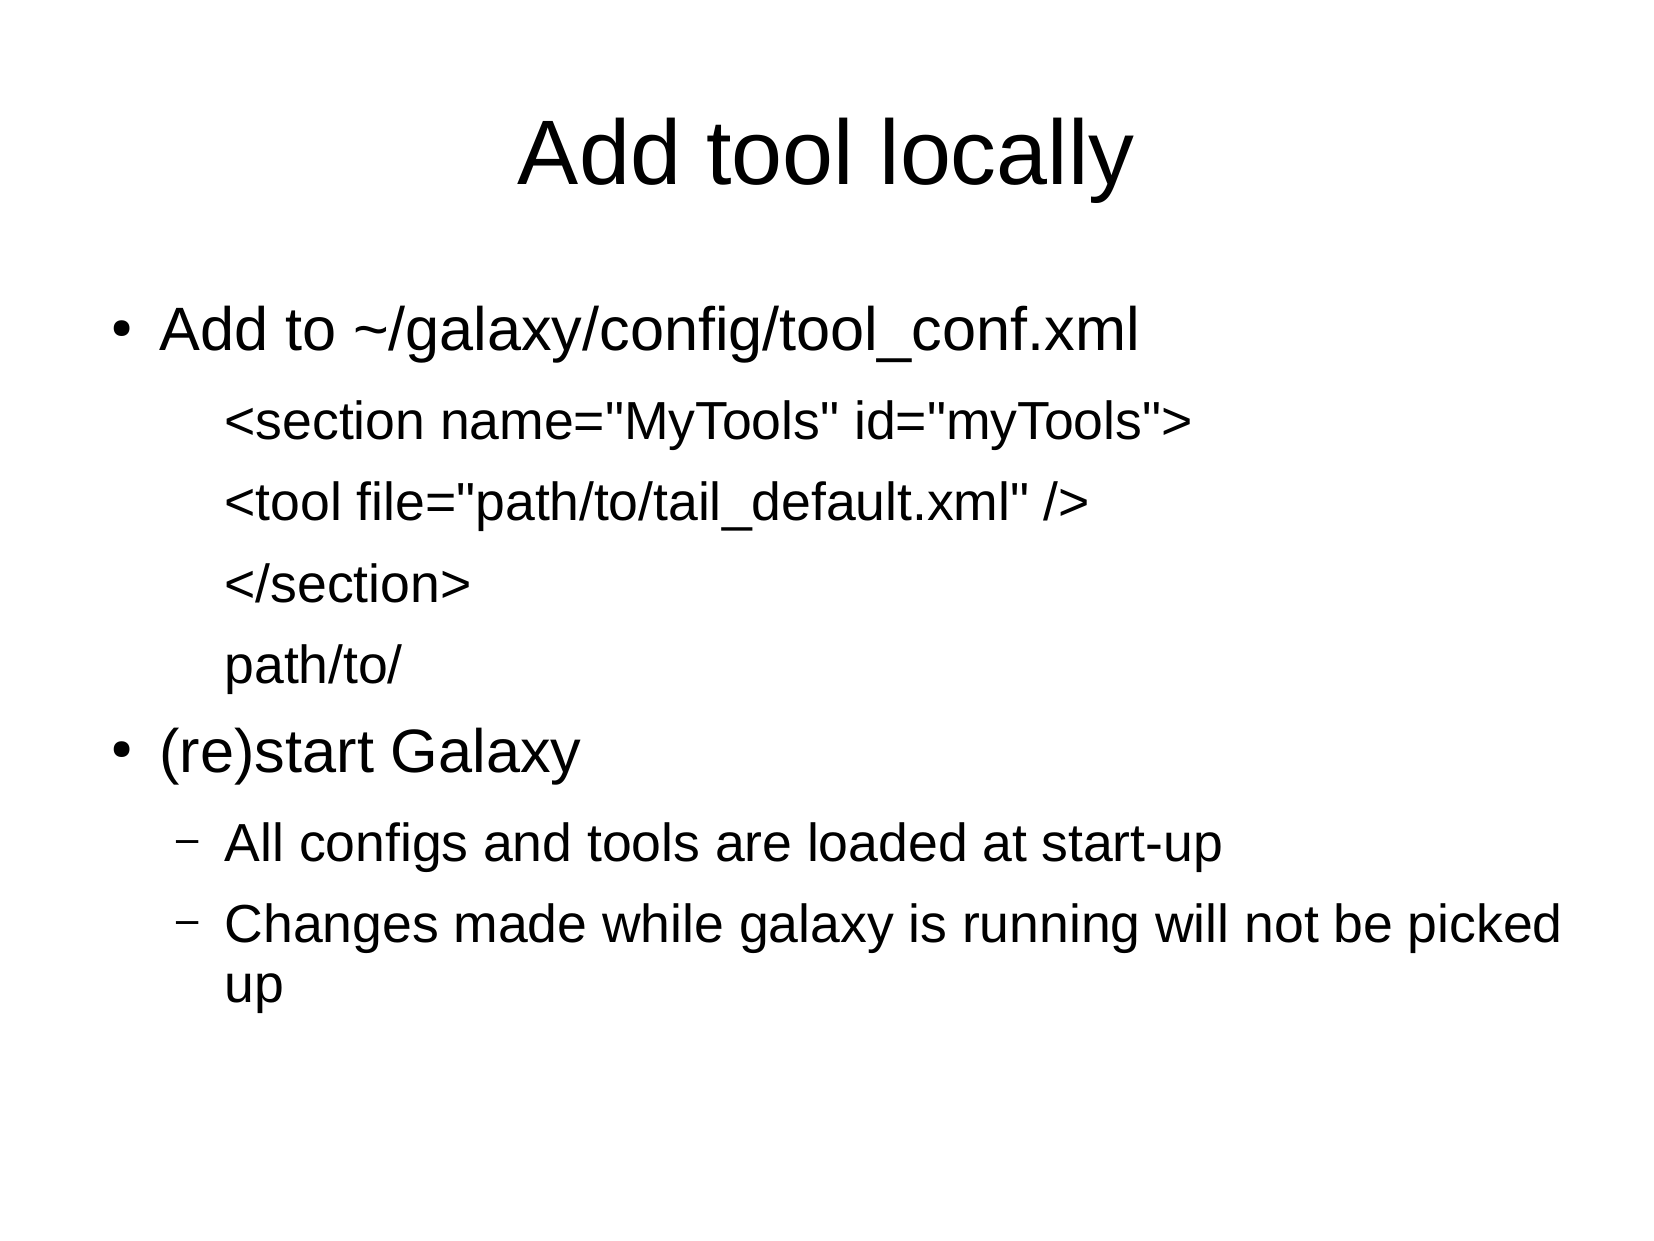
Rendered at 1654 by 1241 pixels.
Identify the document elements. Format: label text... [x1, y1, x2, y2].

title Add tool locally [82, 49, 1571, 257]
list Add to ~/galaxy/config/tool_conf.xml <section name="MyTools" id="myTools"> <tool file="path/to/tail_default.xml" /> </section> path/to/ (re)start Galaxy All configs and tools are loaded at start-up Changes made while galaxy is running will not be picked up [94, 295, 1583, 1015]
